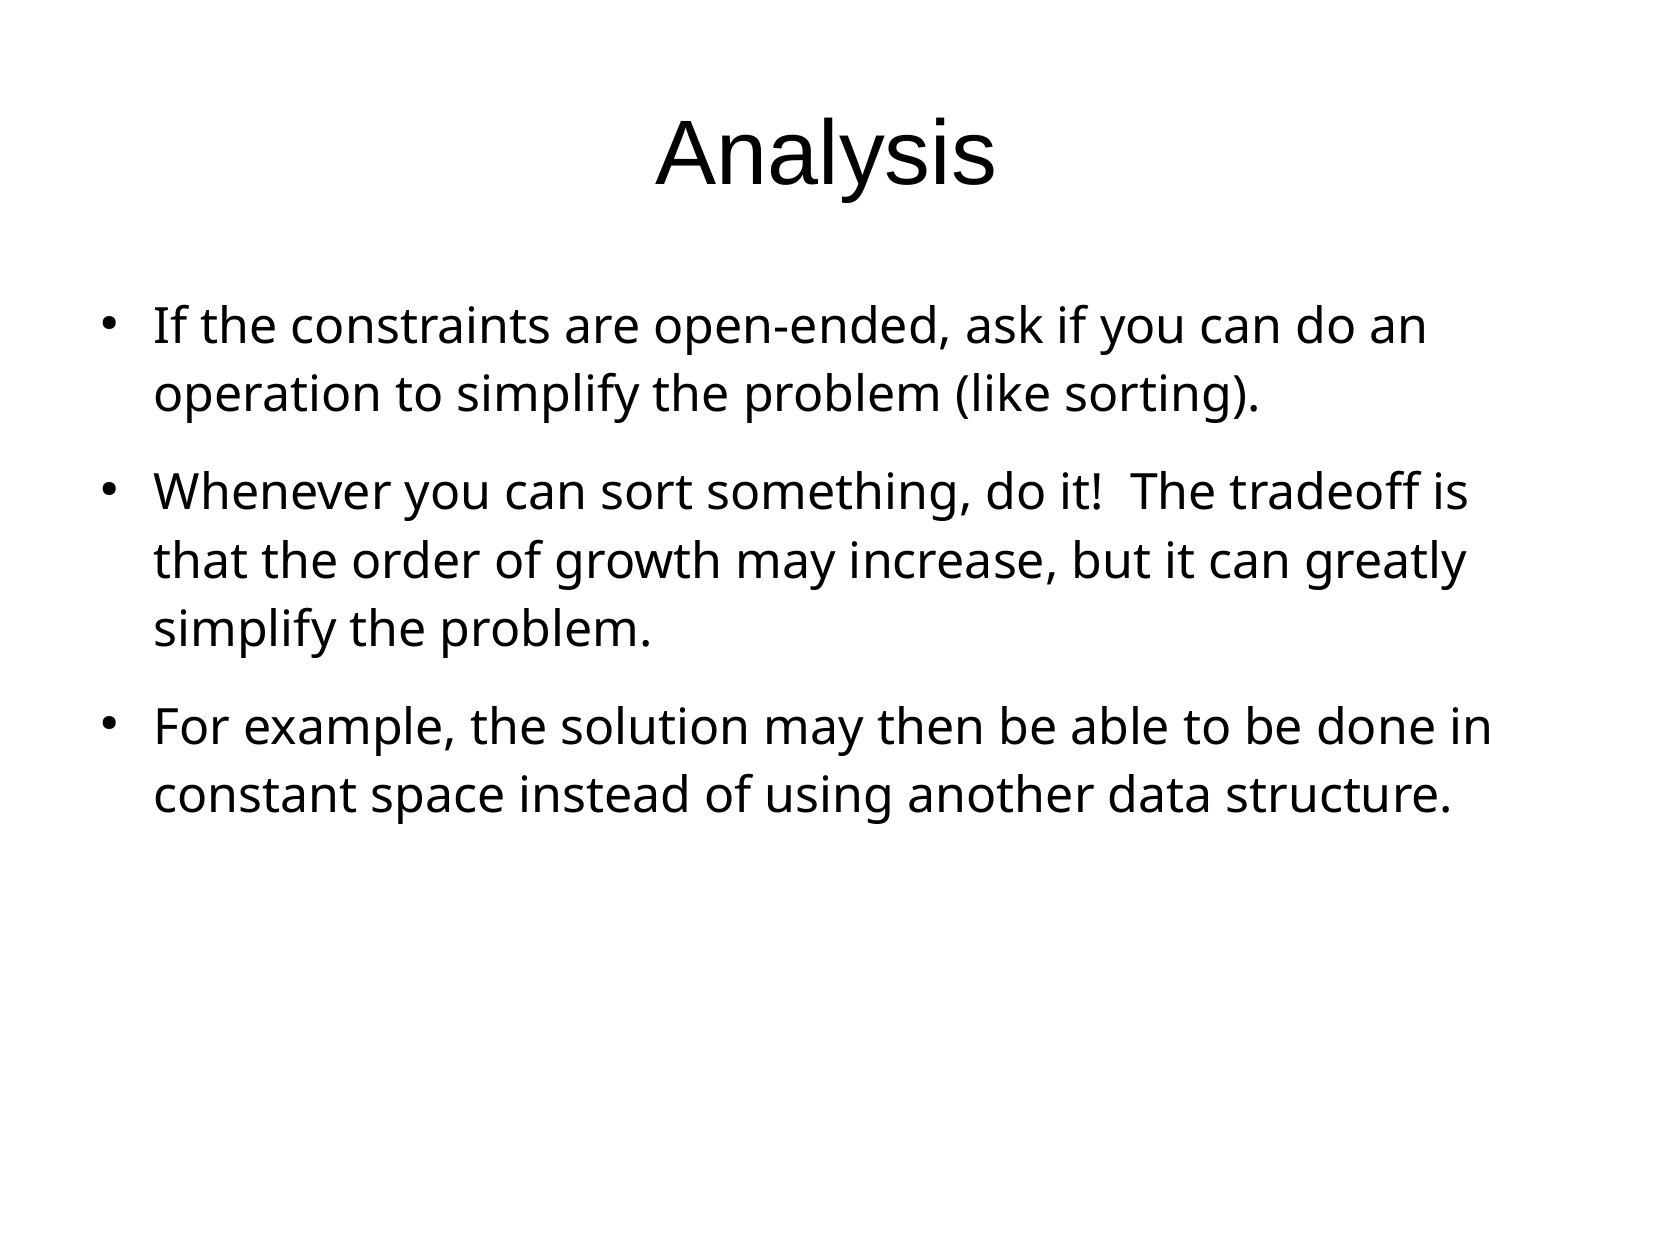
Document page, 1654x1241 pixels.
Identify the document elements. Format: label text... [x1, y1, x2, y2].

title Analysis [82, 49, 1571, 257]
list If the constraints are open-ended, ask if you can do an operation to simplify the problem (like sorting). Whenever you can sort something, do it! The tradeoff is that the order of growth may increase, but it can greatly simplify the problem. For example, the solution may then be able to be done in constant space instead of using another data structure. [82, 290, 1571, 1010]
